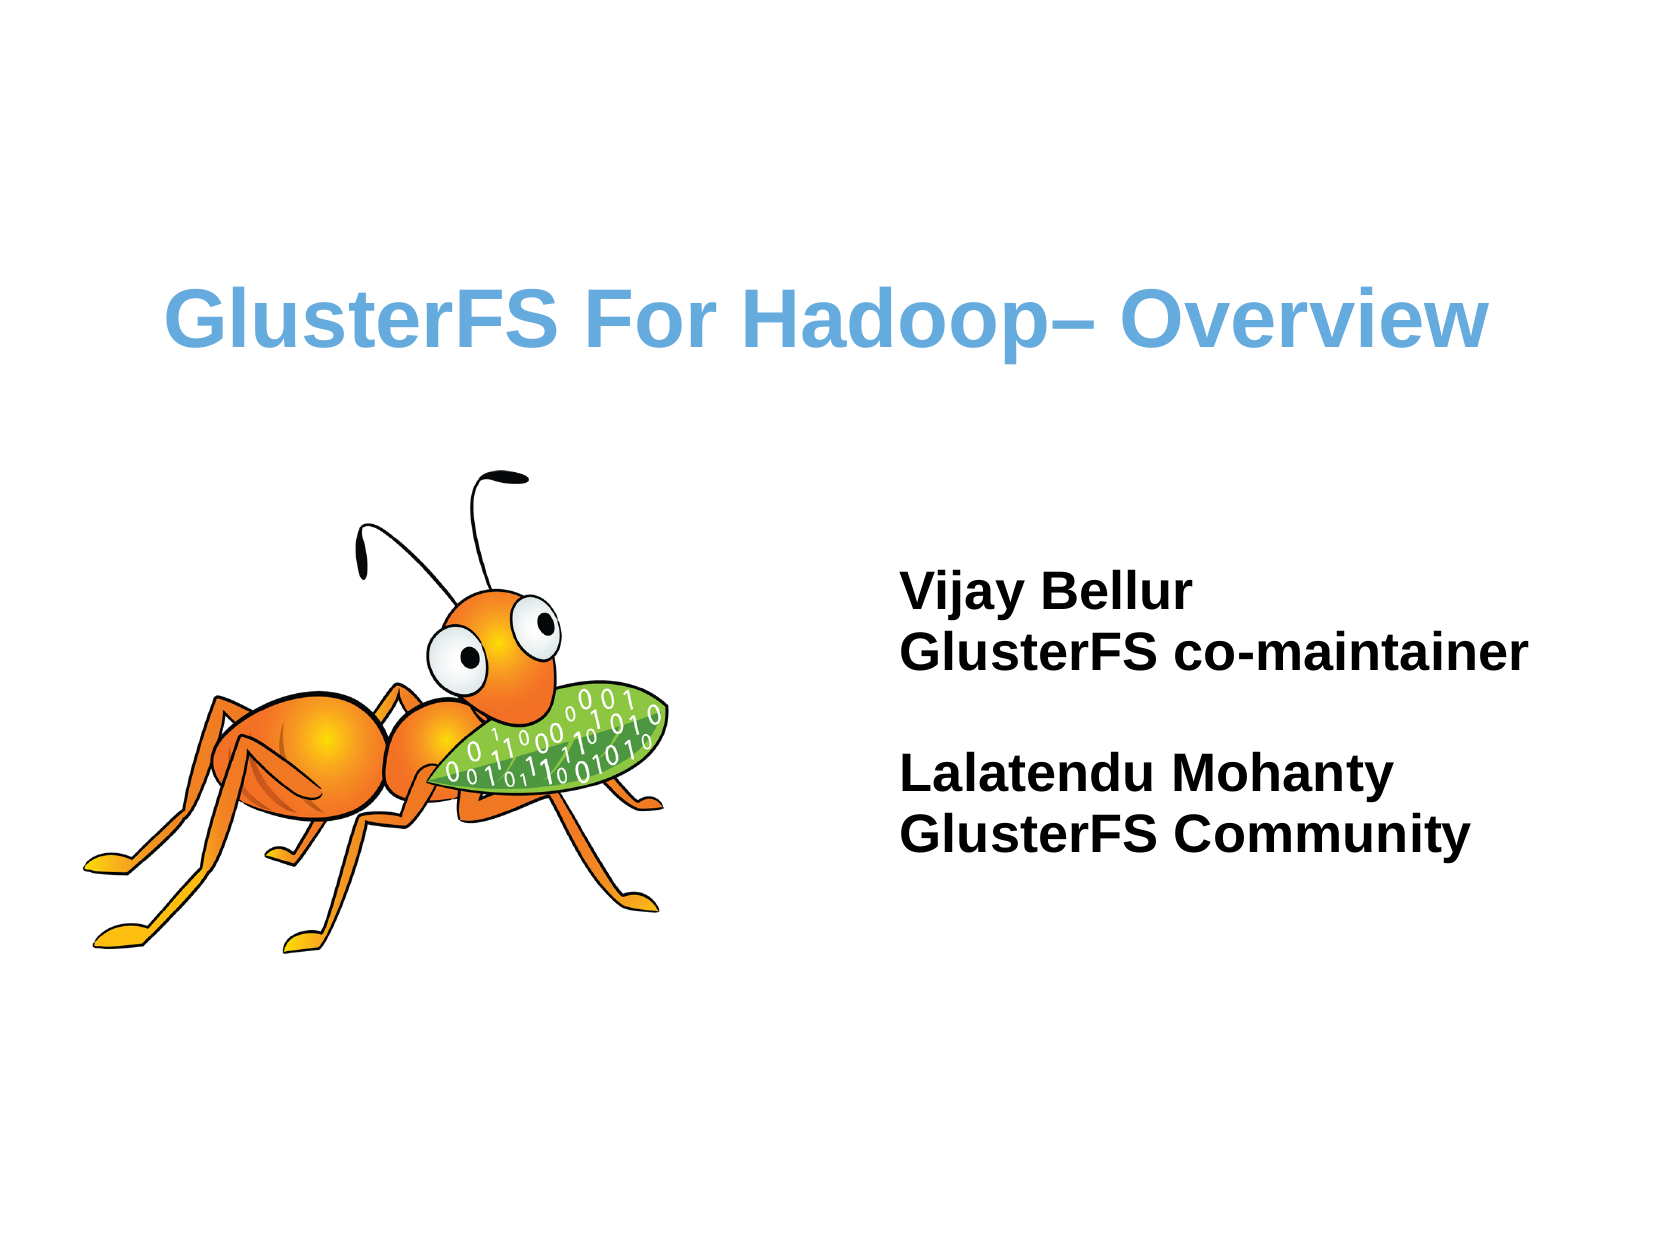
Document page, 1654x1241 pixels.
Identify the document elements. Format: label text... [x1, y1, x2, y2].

subtitle GlusterFS For Hadoop– Overview [82, 271, 1571, 434]
picture [75, 464, 676, 961]
text_box Vijay Bellur GlusterFS co-maintainer Lalatendu Mohanty GlusterFS Community [885, 553, 1591, 932]
